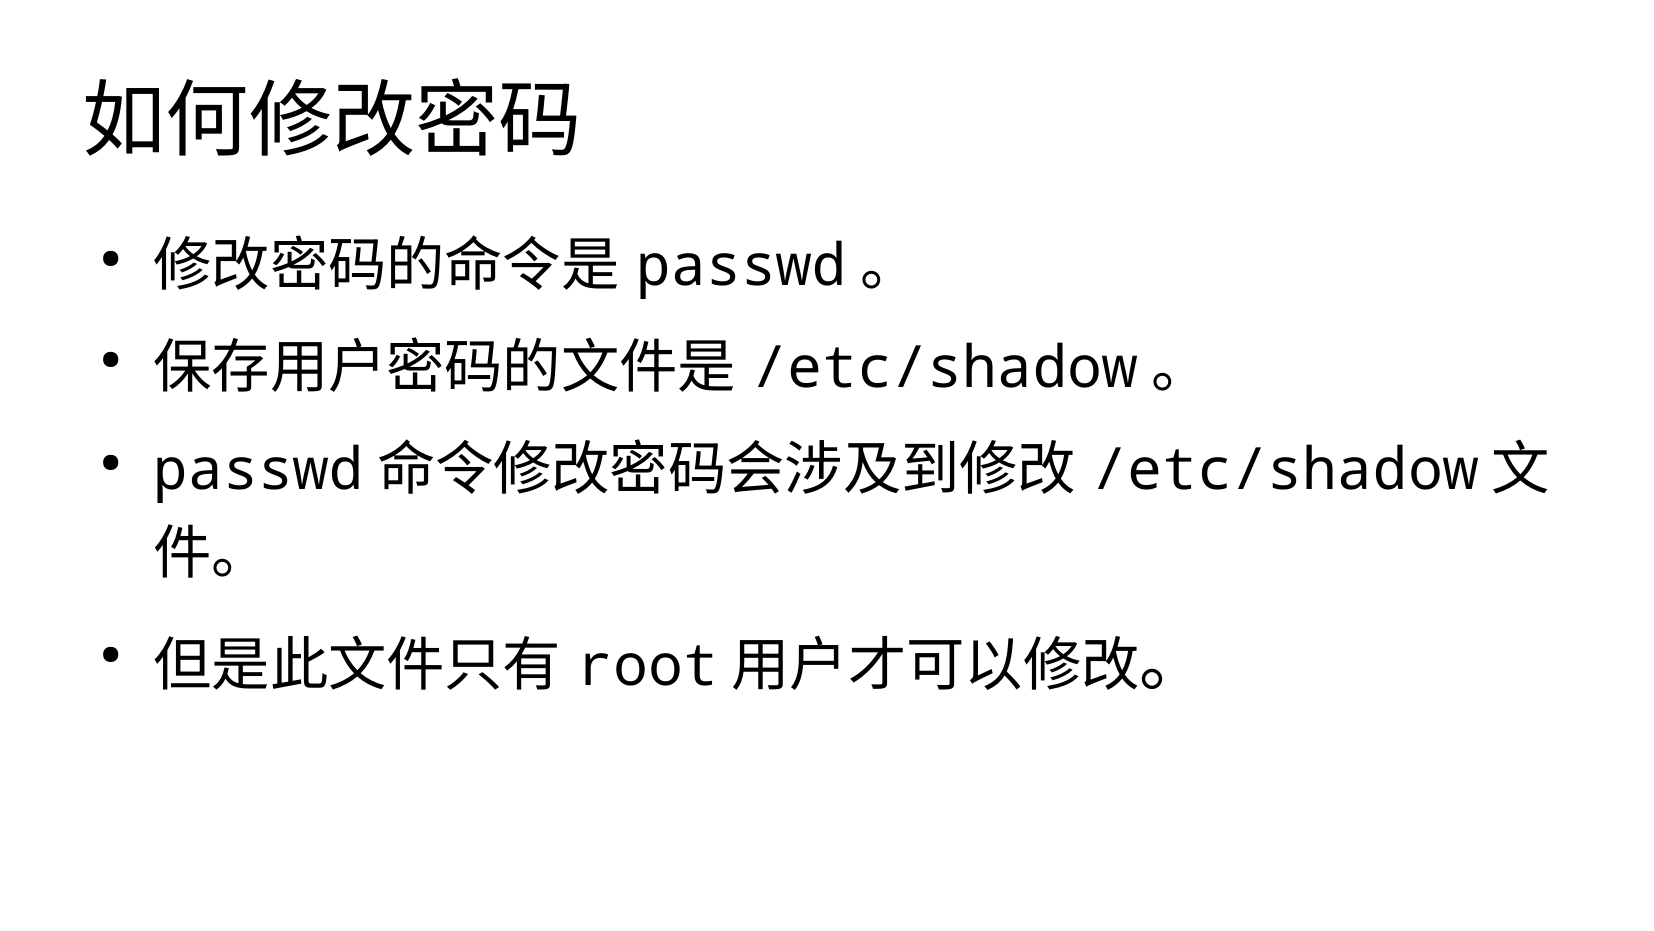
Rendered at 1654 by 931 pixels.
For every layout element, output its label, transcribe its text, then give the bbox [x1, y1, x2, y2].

title 如何修改密码 [82, 37, 1571, 189]
list 修改密码的命令是passwd。 保存用户密码的文件是/etc/shadow。 passwd命令修改密码会涉及到修改/etc/shadow文件。 但是此文件只有root用户才可以修改。 [82, 217, 1571, 758]
